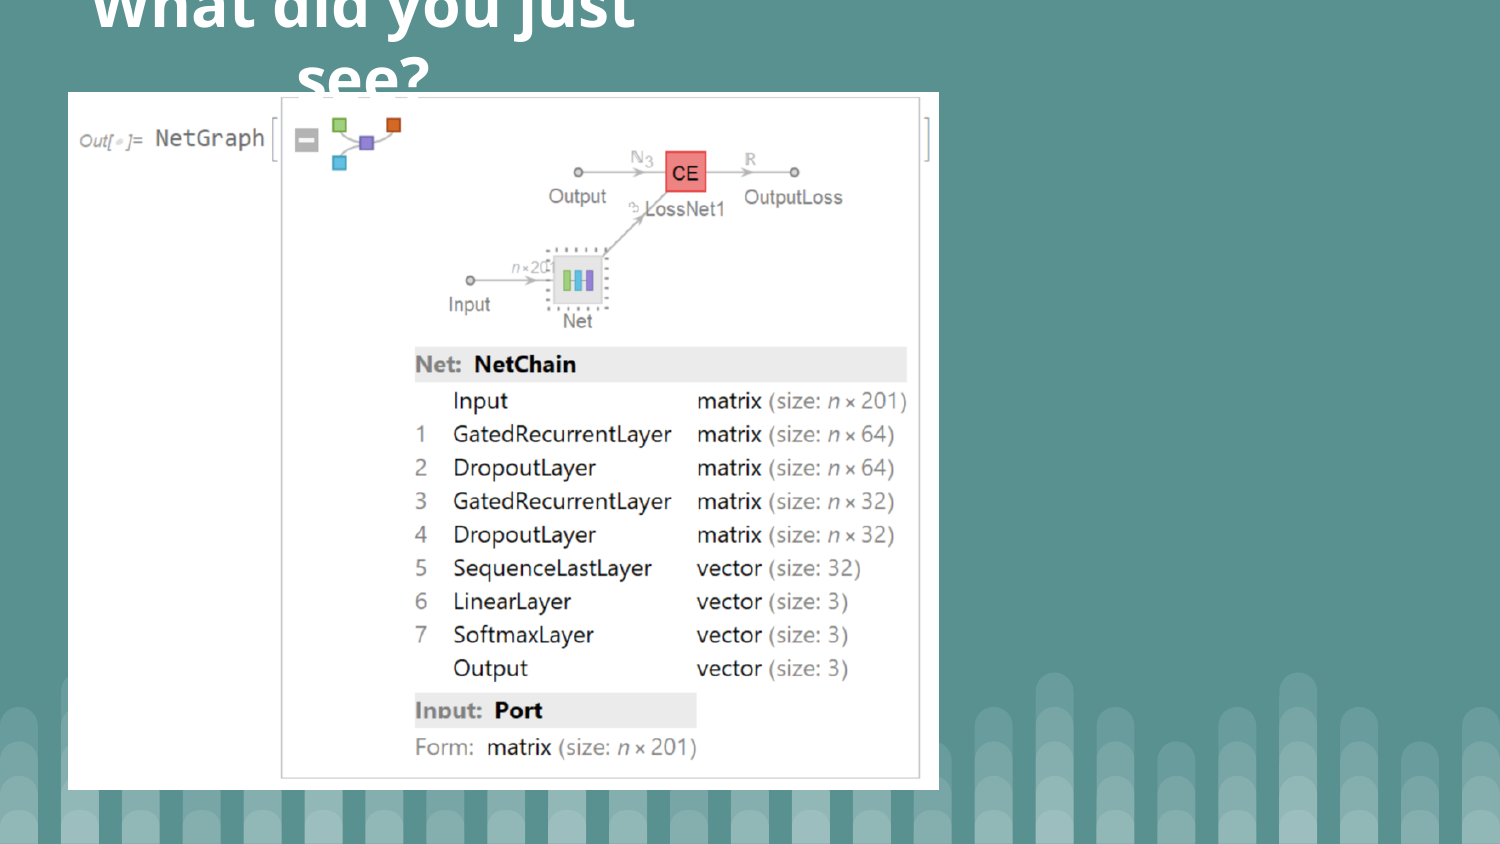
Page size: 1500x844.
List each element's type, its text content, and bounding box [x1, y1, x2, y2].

title What did you just see? [0, 0, 727, 81]
picture [68, 92, 939, 790]
